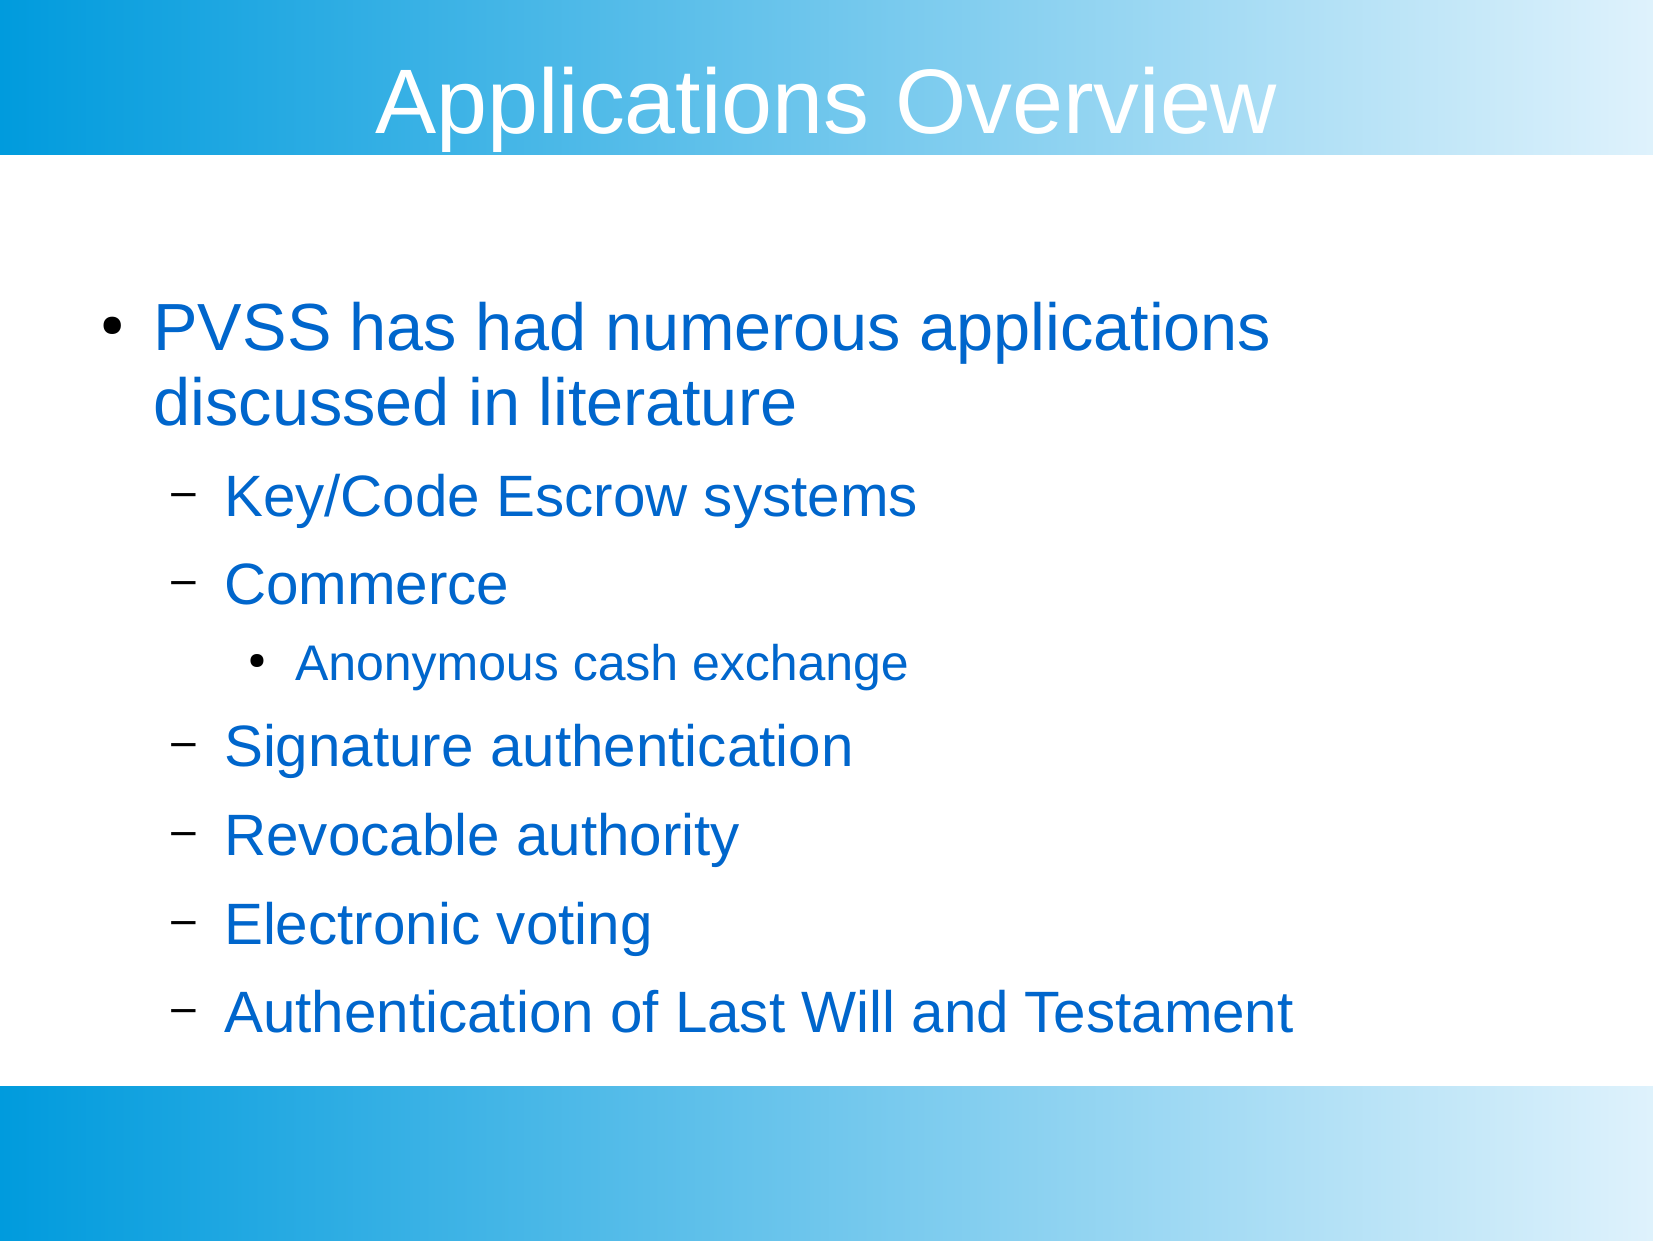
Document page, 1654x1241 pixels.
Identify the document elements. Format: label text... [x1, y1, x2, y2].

list PVSS has had numerous applications discussed in literature Key/Code Escrow systems Commerce Anonymous cash exchange Signature authentication Revocable authority Electronic voting Authentication of Last Will and Testament [82, 290, 1571, 1010]
title Applications Overview [82, 49, 1571, 155]
